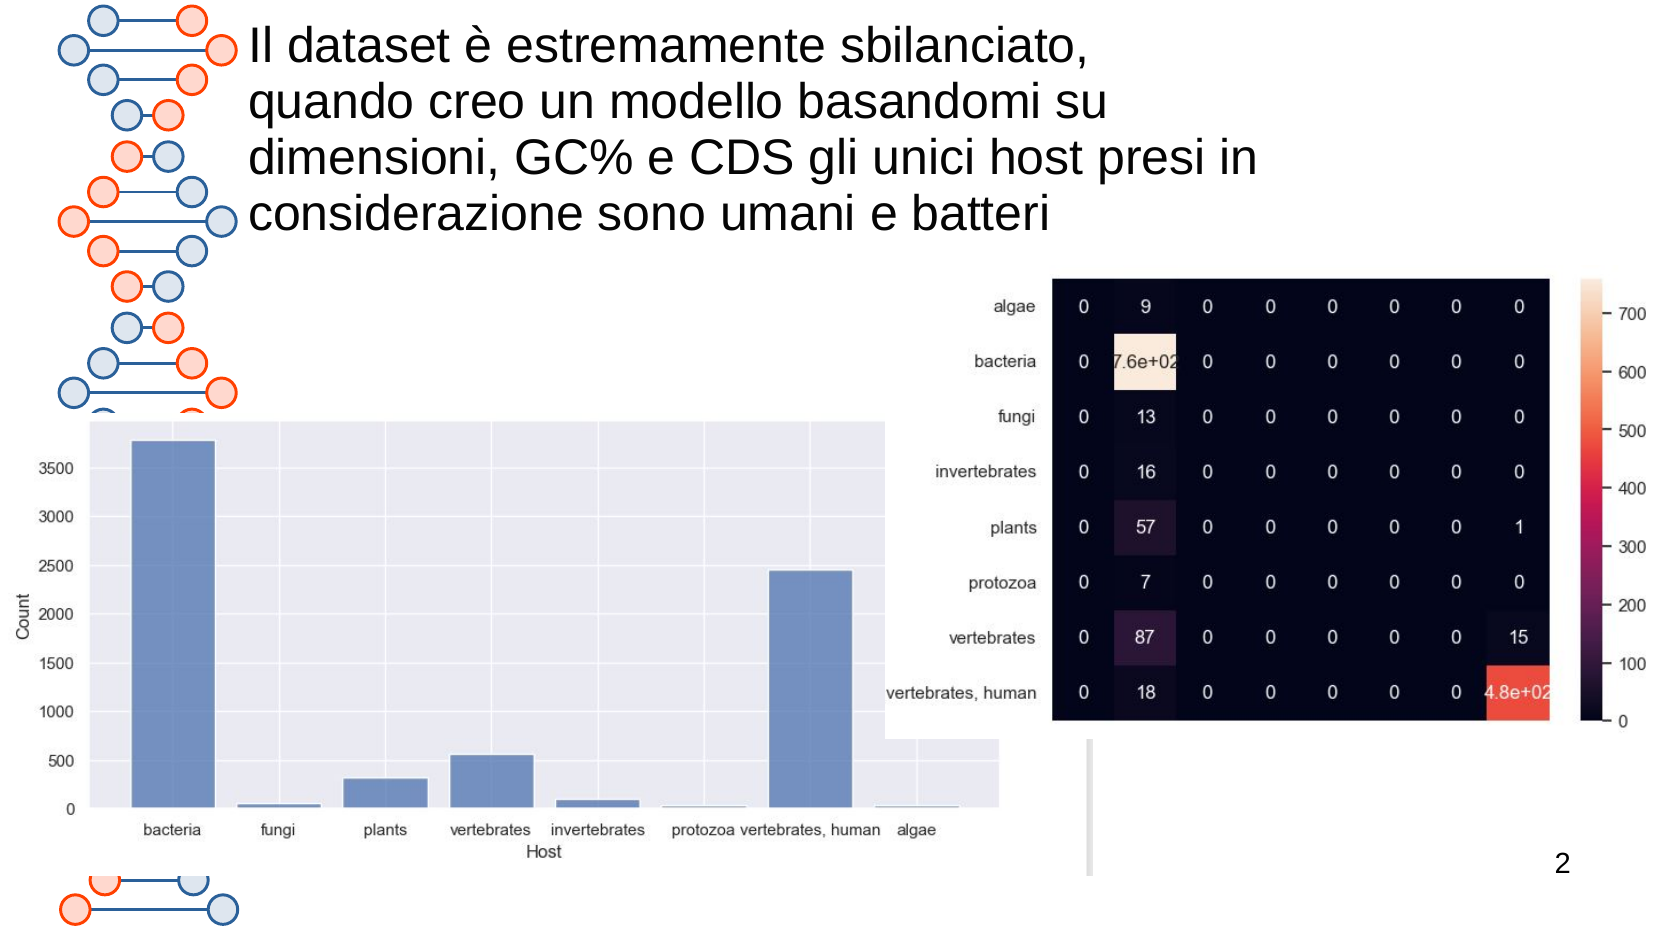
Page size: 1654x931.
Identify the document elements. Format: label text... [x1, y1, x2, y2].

list Il dataset è estremamente sbilanciato, quando creo un modello basandomi su dimensioni, GC% e CDS gli unici host presi in considerazione sono umani e batteri [177, 17, 1270, 325]
picture [0, 265, 1654, 876]
